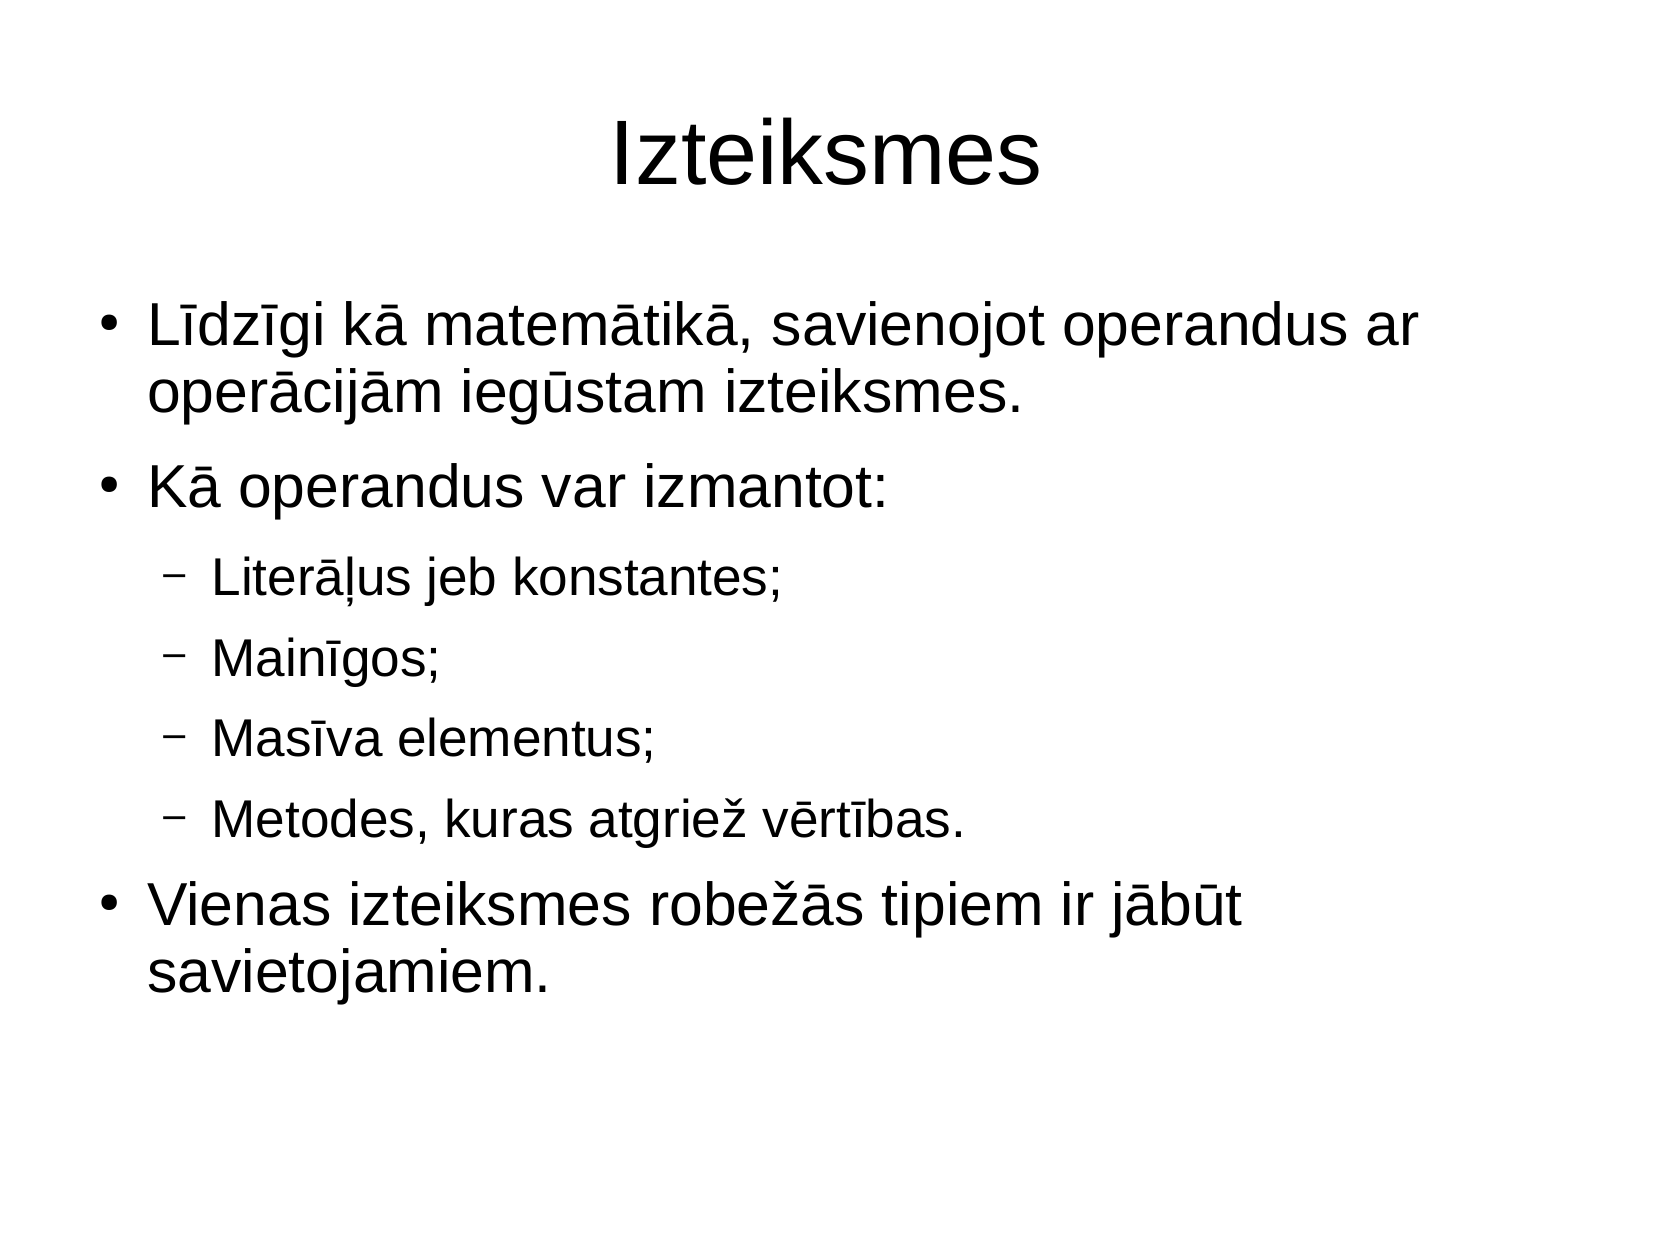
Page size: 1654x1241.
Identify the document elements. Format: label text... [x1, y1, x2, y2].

title Izteiksmes [82, 49, 1571, 257]
list Līdzīgi kā matemātikā, savienojot operandus ar operācijām iegūstam izteiksmes. Kā operandus var izmantot: Literāļus jeb konstantes; Mainīgos; Masīva elementus; Metodes, kuras atgriež vērtības. Vienas izteiksmes robežās tipiem ir jābūt savietojamiem. [82, 290, 1538, 1010]
